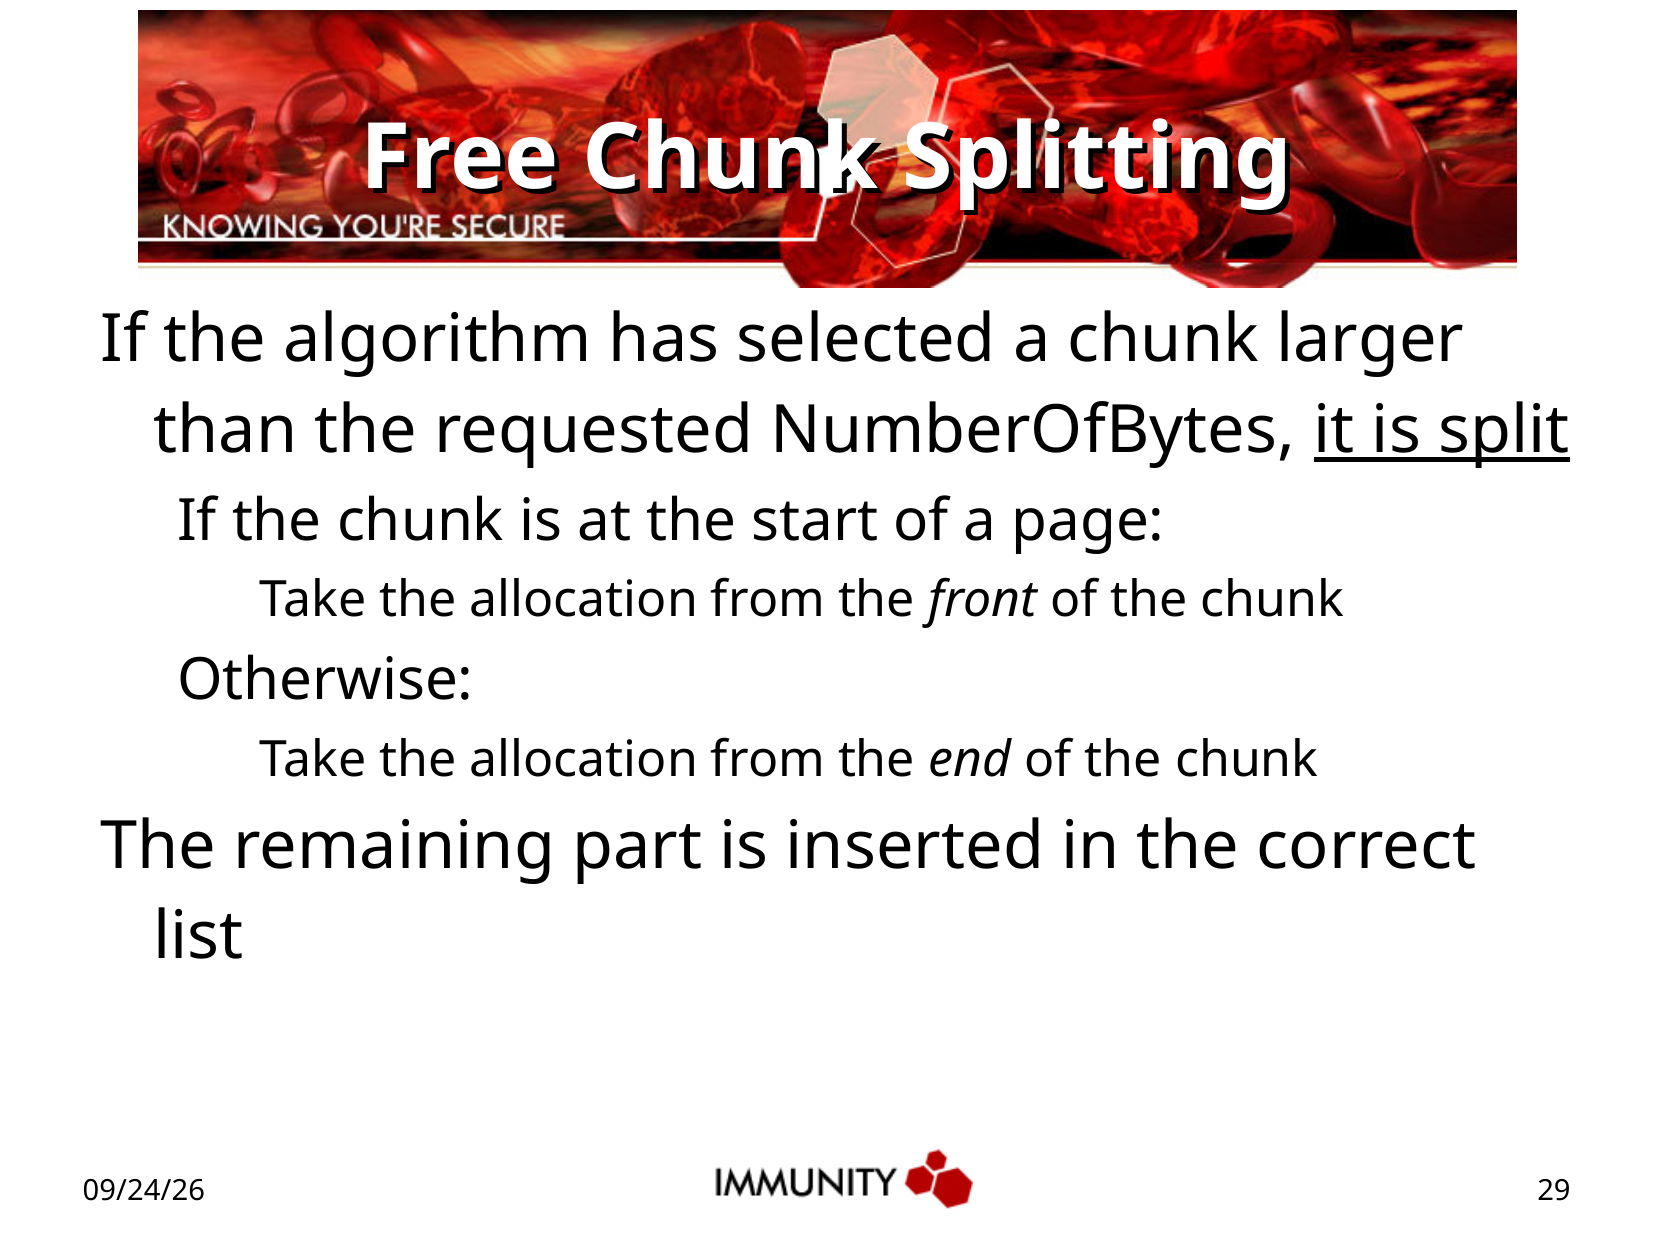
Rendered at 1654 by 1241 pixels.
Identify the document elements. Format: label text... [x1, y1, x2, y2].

picture [694, 1130, 984, 1235]
title Free Chunk Splitting [82, 56, 1571, 250]
picture [138, 10, 1517, 56]
list If the algorithm has selected a chunk larger than the requested NumberOfBytes, it is split If the chunk is at the start of a page: Take the allocation from the front of the chunk Otherwise: Take the allocation from the end of the chunk The remaining part is inserted in the correct list [82, 290, 1571, 1094]
picture [138, 250, 1517, 288]
